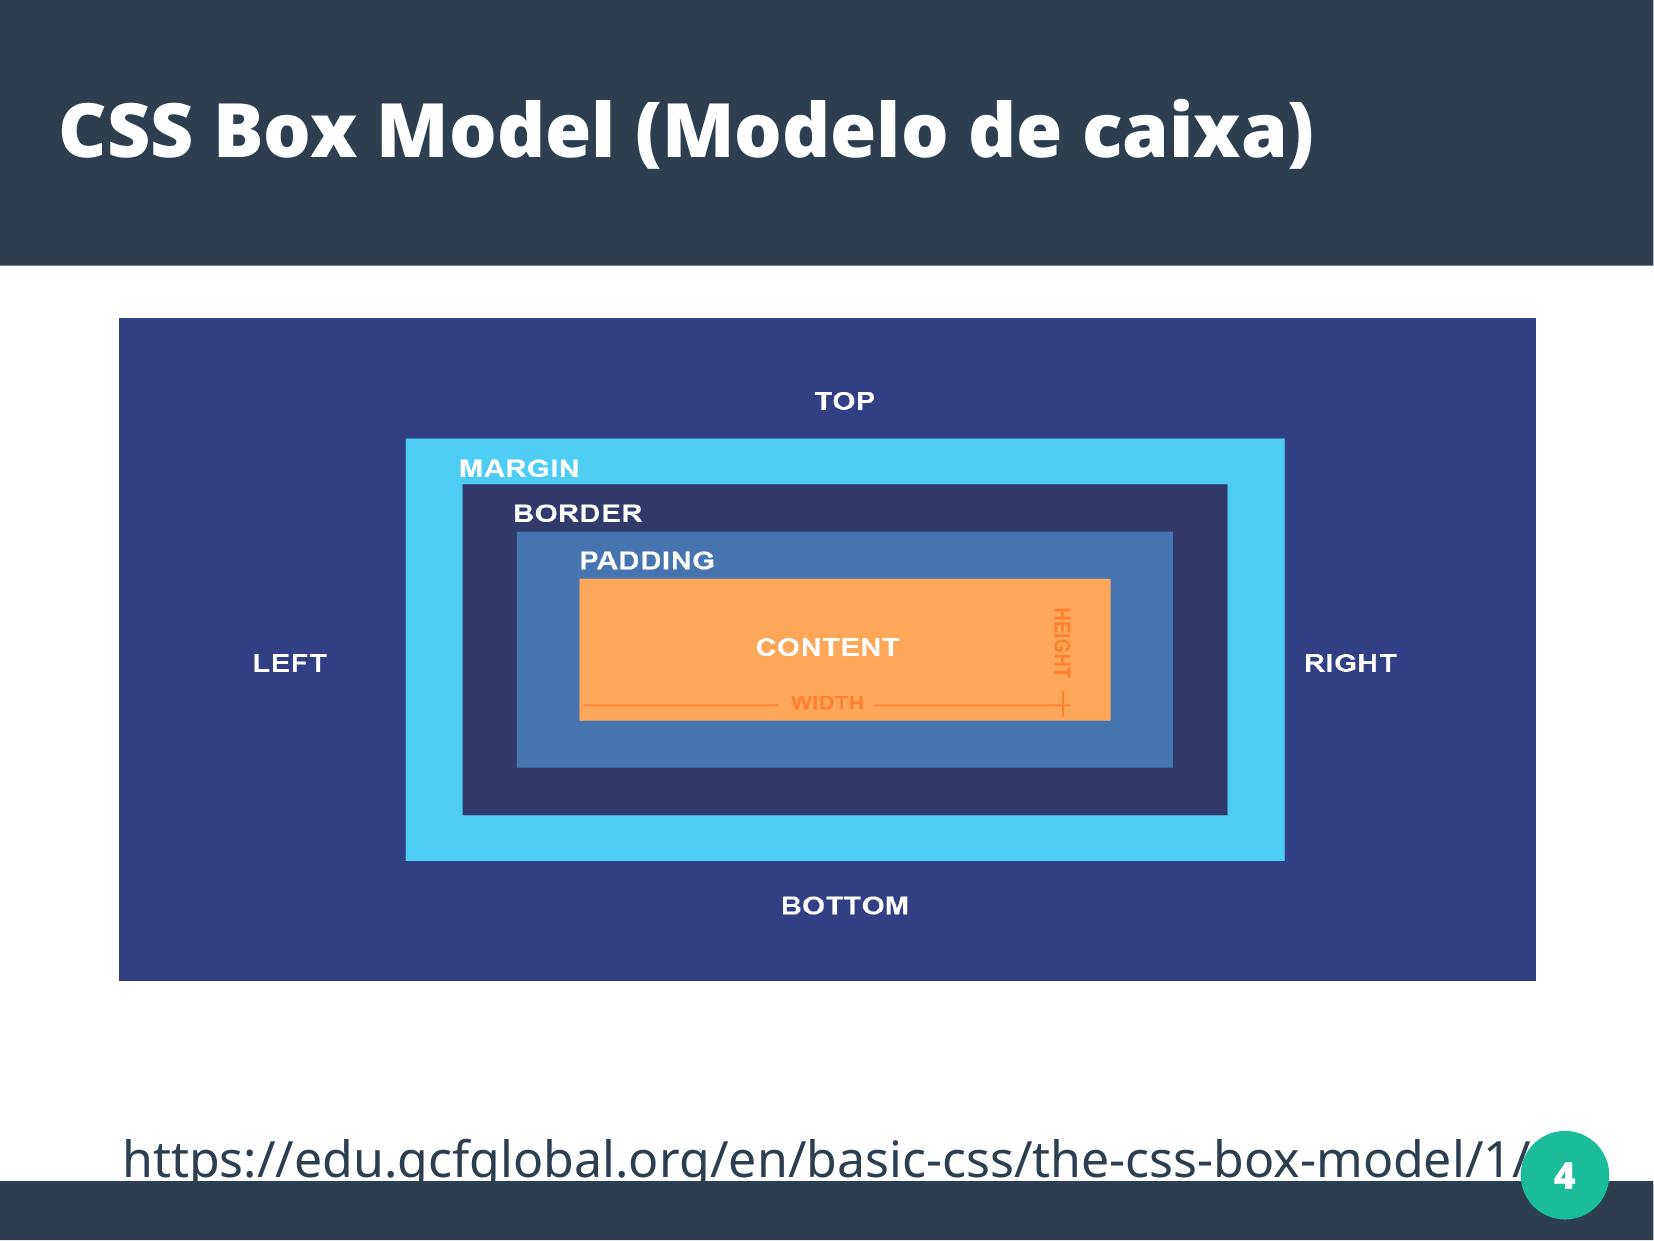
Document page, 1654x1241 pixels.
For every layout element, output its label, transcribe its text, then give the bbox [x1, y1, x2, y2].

title CSS Box Model (Modelo de caixa) [59, 49, 1595, 207]
picture [119, 318, 1536, 981]
subtitle https://edu.gcfglobal.org/en/basic-css/the-css-box-model/1/ [59, 324, 1595, 1152]
